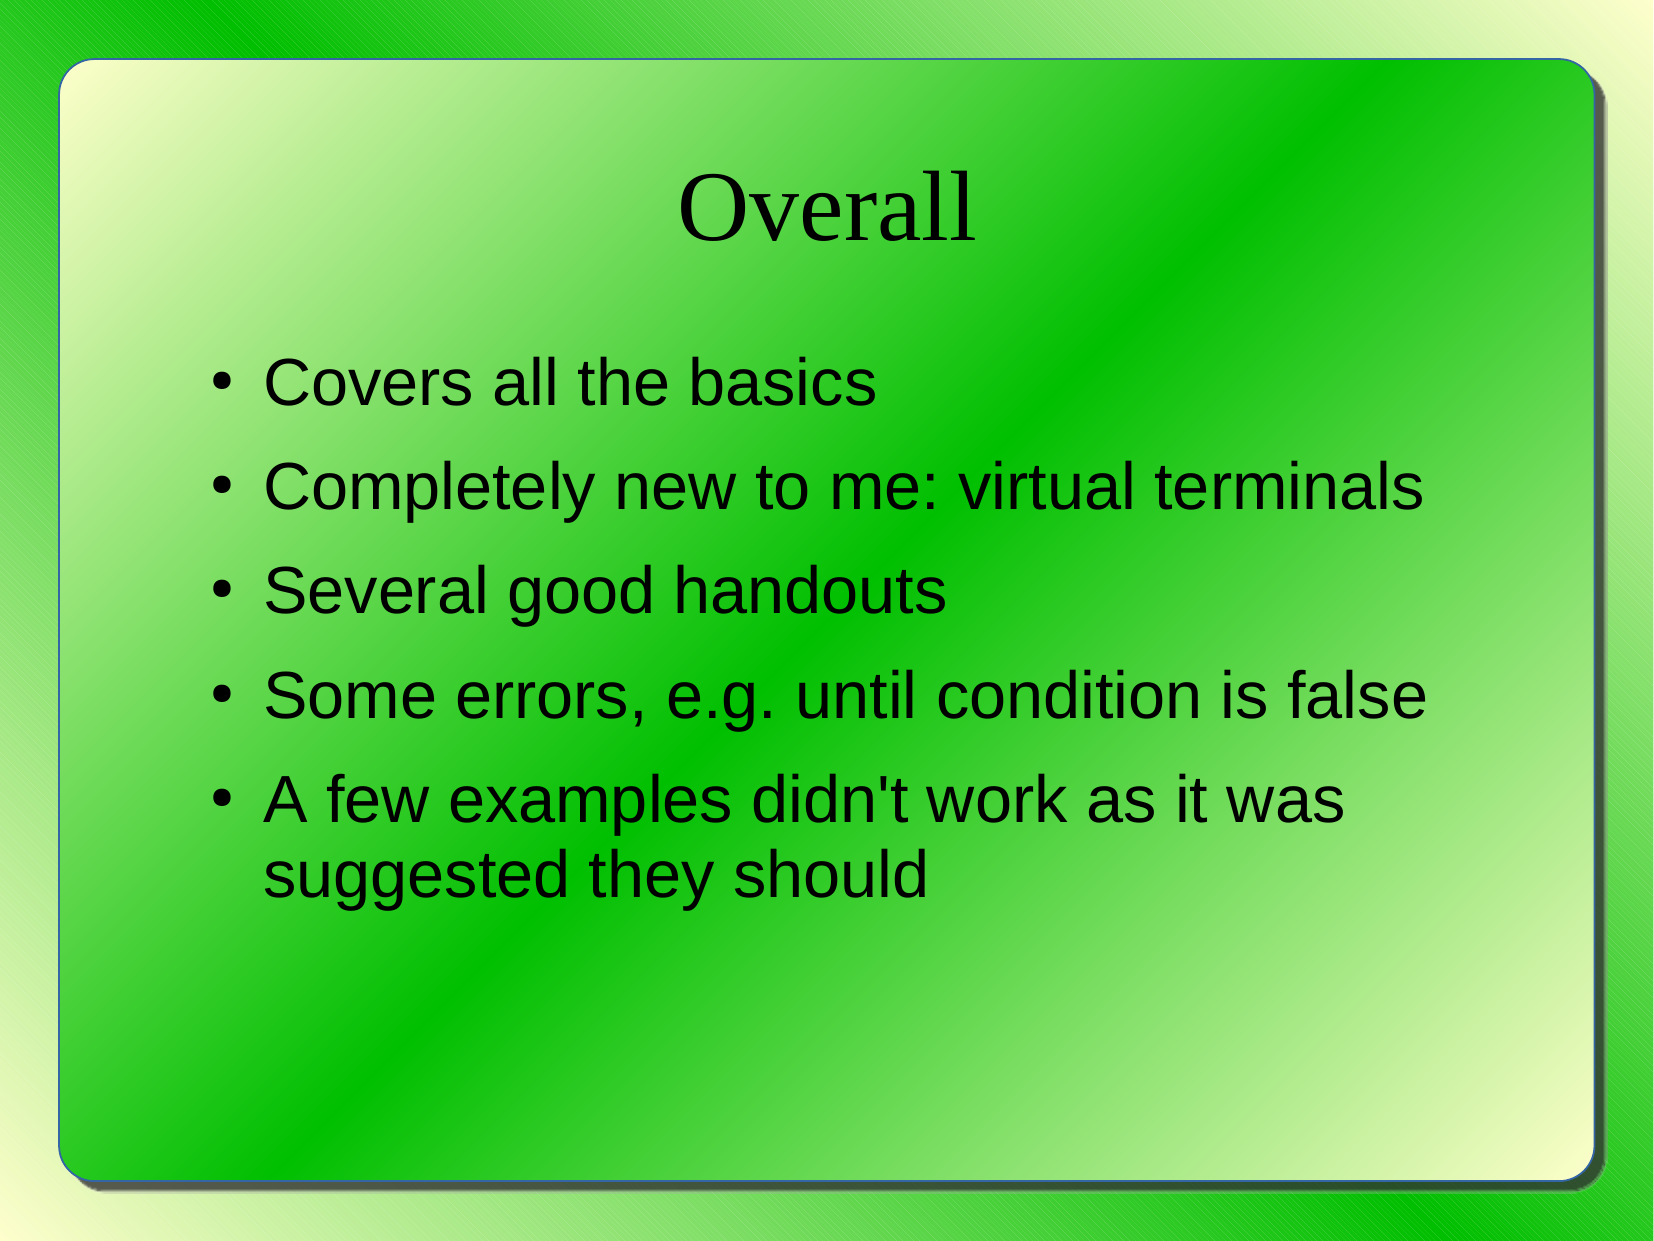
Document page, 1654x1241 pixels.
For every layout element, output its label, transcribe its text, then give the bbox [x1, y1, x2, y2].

list Covers all the basics Completely new to me: virtual terminals Several good handouts Some errors, e.g. until condition is false A few examples didn't work as it was suggested they should [121, 344, 1534, 1050]
title Overall [121, 102, 1534, 310]
